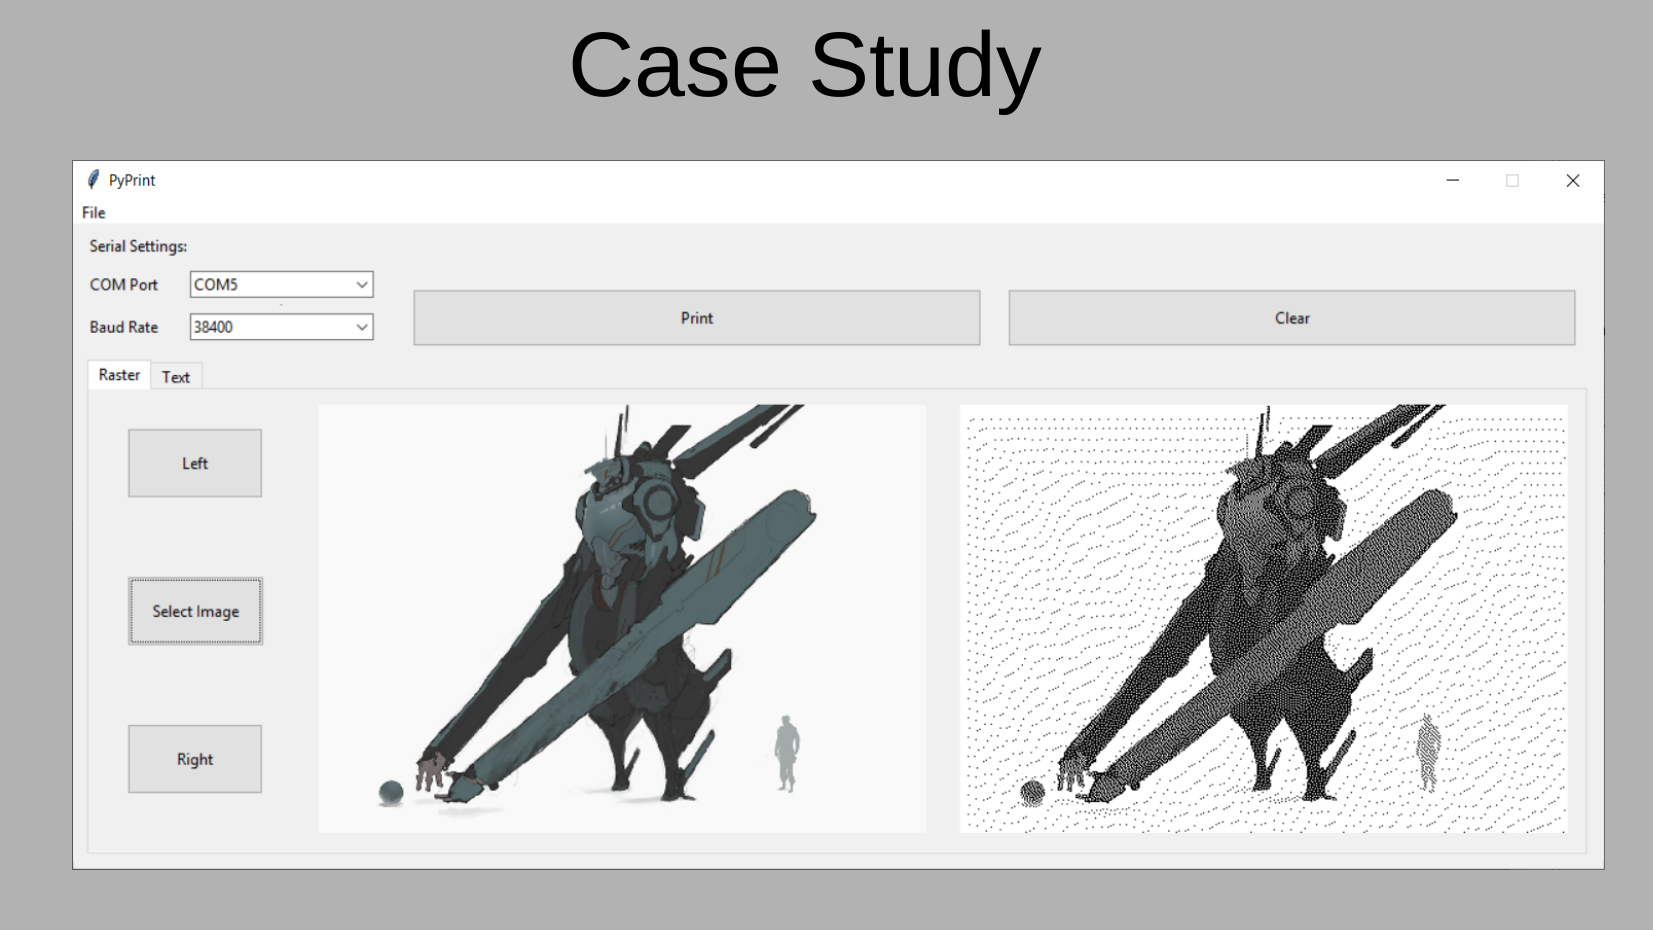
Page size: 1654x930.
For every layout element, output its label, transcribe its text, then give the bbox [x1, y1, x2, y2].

picture [72, 160, 1606, 871]
title Case Study [23, 11, 1589, 119]
